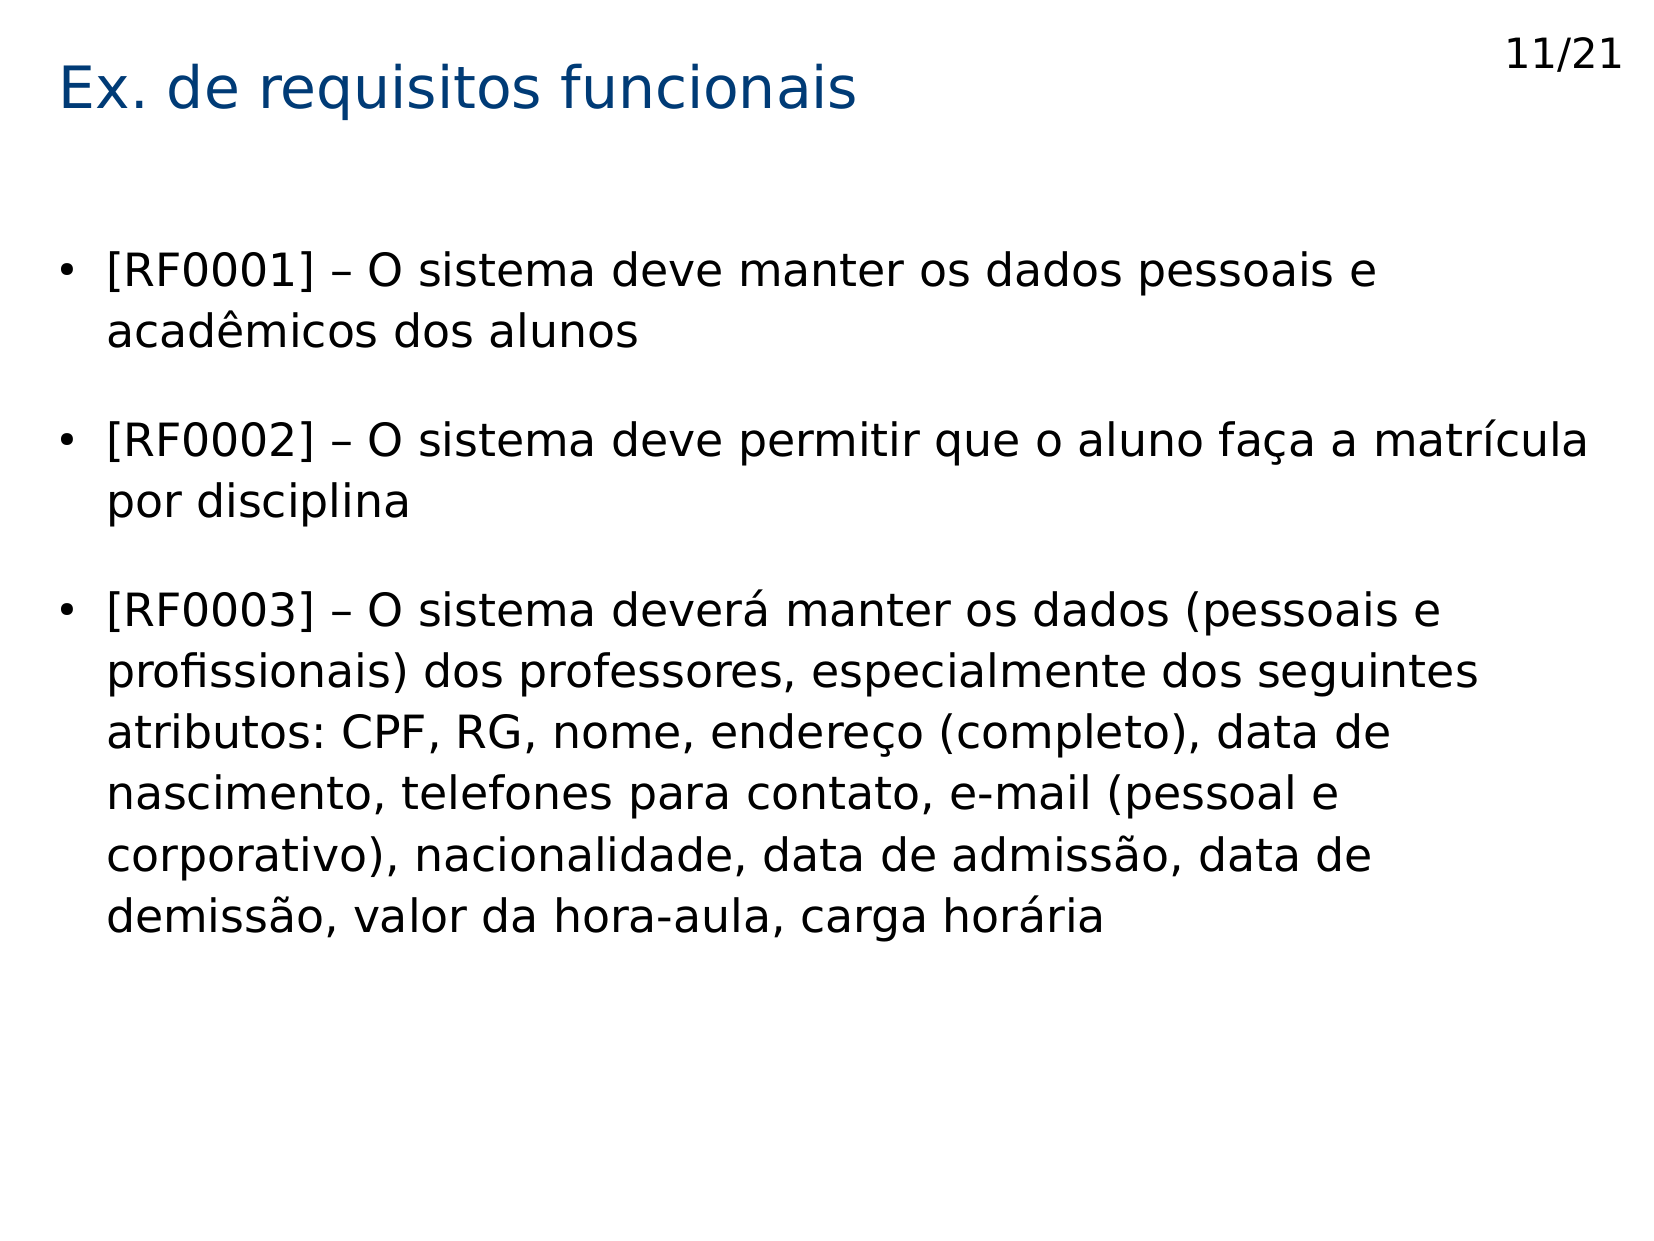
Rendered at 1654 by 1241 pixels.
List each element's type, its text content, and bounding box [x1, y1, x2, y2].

title Ex. de requisitos funcionais [59, 29, 1506, 148]
list [RF0001] – O sistema deve manter os dados pessoais e acadêmicos dos alunos [RF0002] – O sistema deve permitir que o aluno faça a matrícula por disciplina [RF0003] – O sistema deverá manter os dados (pessoais e profissionais) dos professores, especialmente dos seguintes atributos: CPF, RG, nome, endereço (completo), data de nascimento, telefones para contato, e-mail (pessoal e corporativo), nacionalidade, data de admissão, data de demissão, valor da hora-aula, carga horária [59, 236, 1595, 1211]
